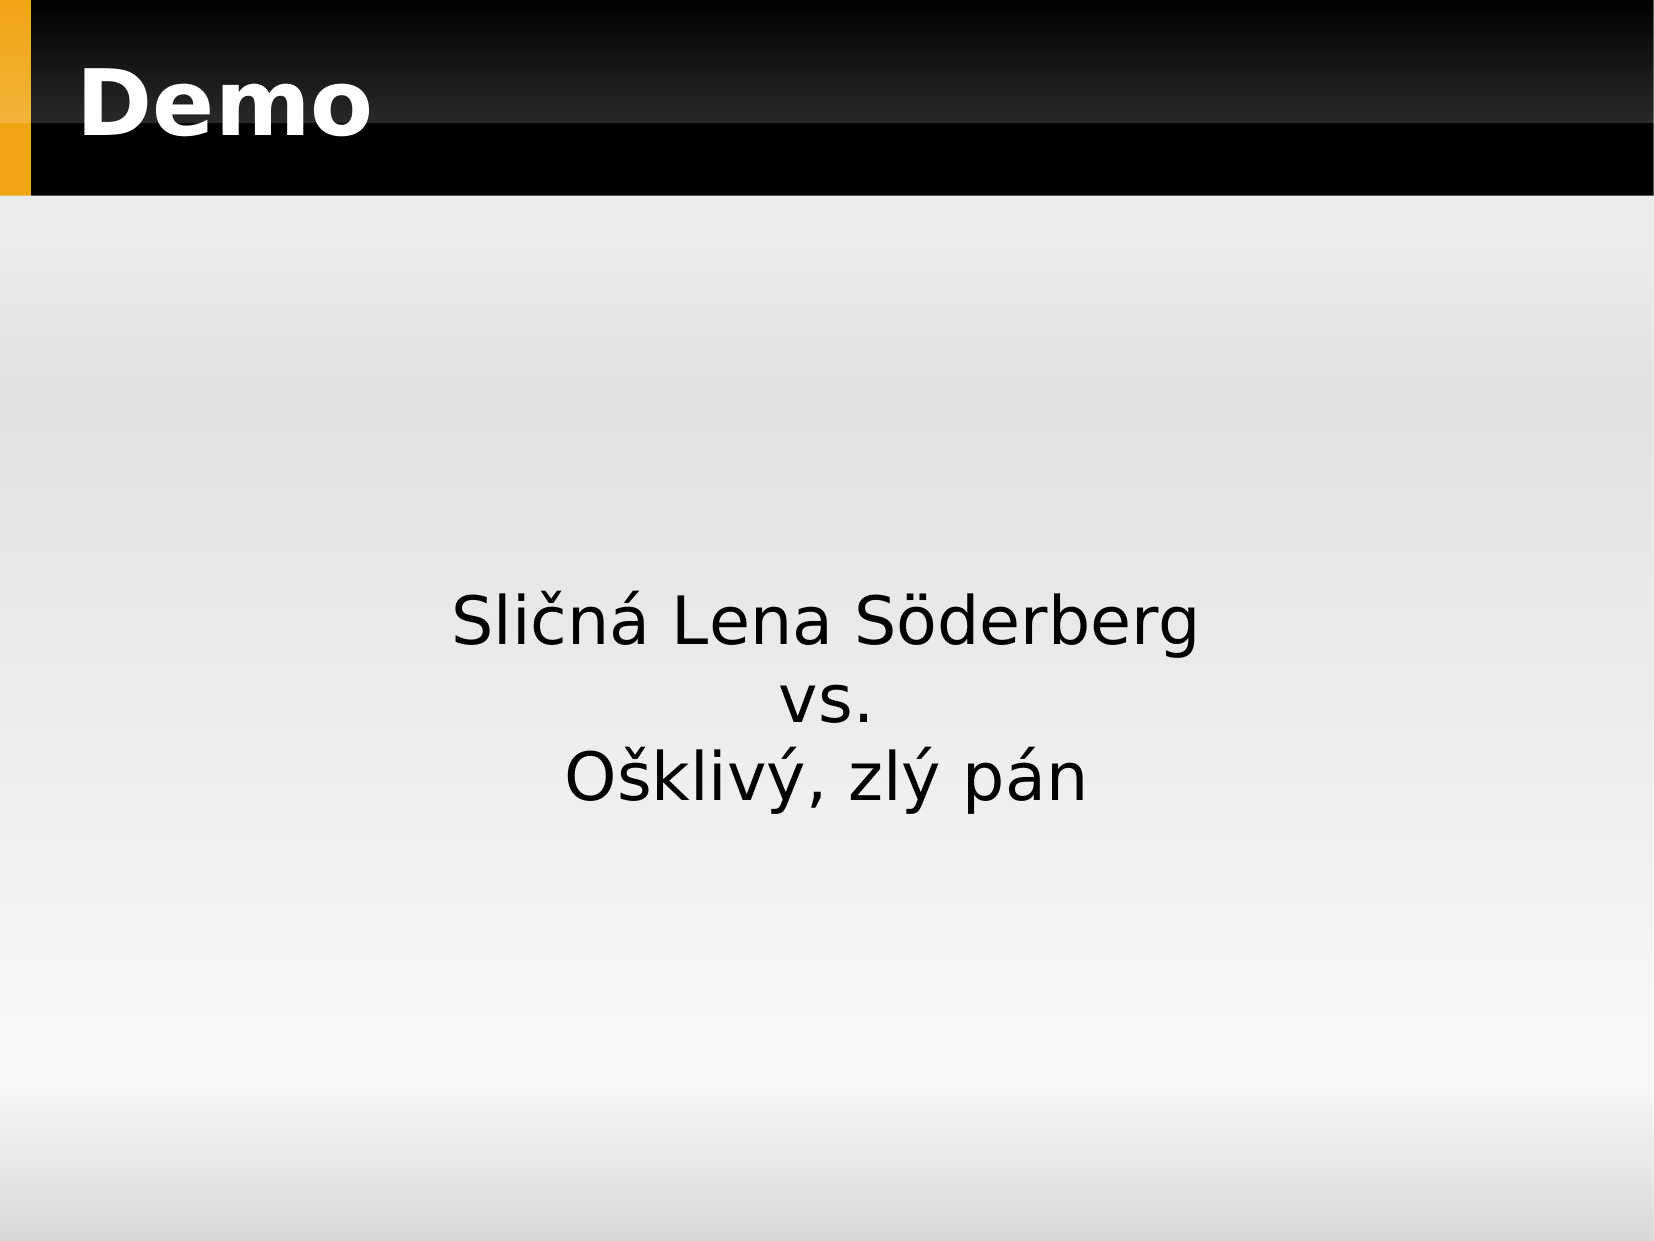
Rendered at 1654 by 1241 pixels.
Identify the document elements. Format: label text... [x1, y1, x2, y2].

title Demo [76, 0, 1565, 208]
subtitle Sličná Lena Söderberg vs. Ošklivý, zlý pán [82, 290, 1571, 1109]
picture [0, 0, 1654, 1241]
